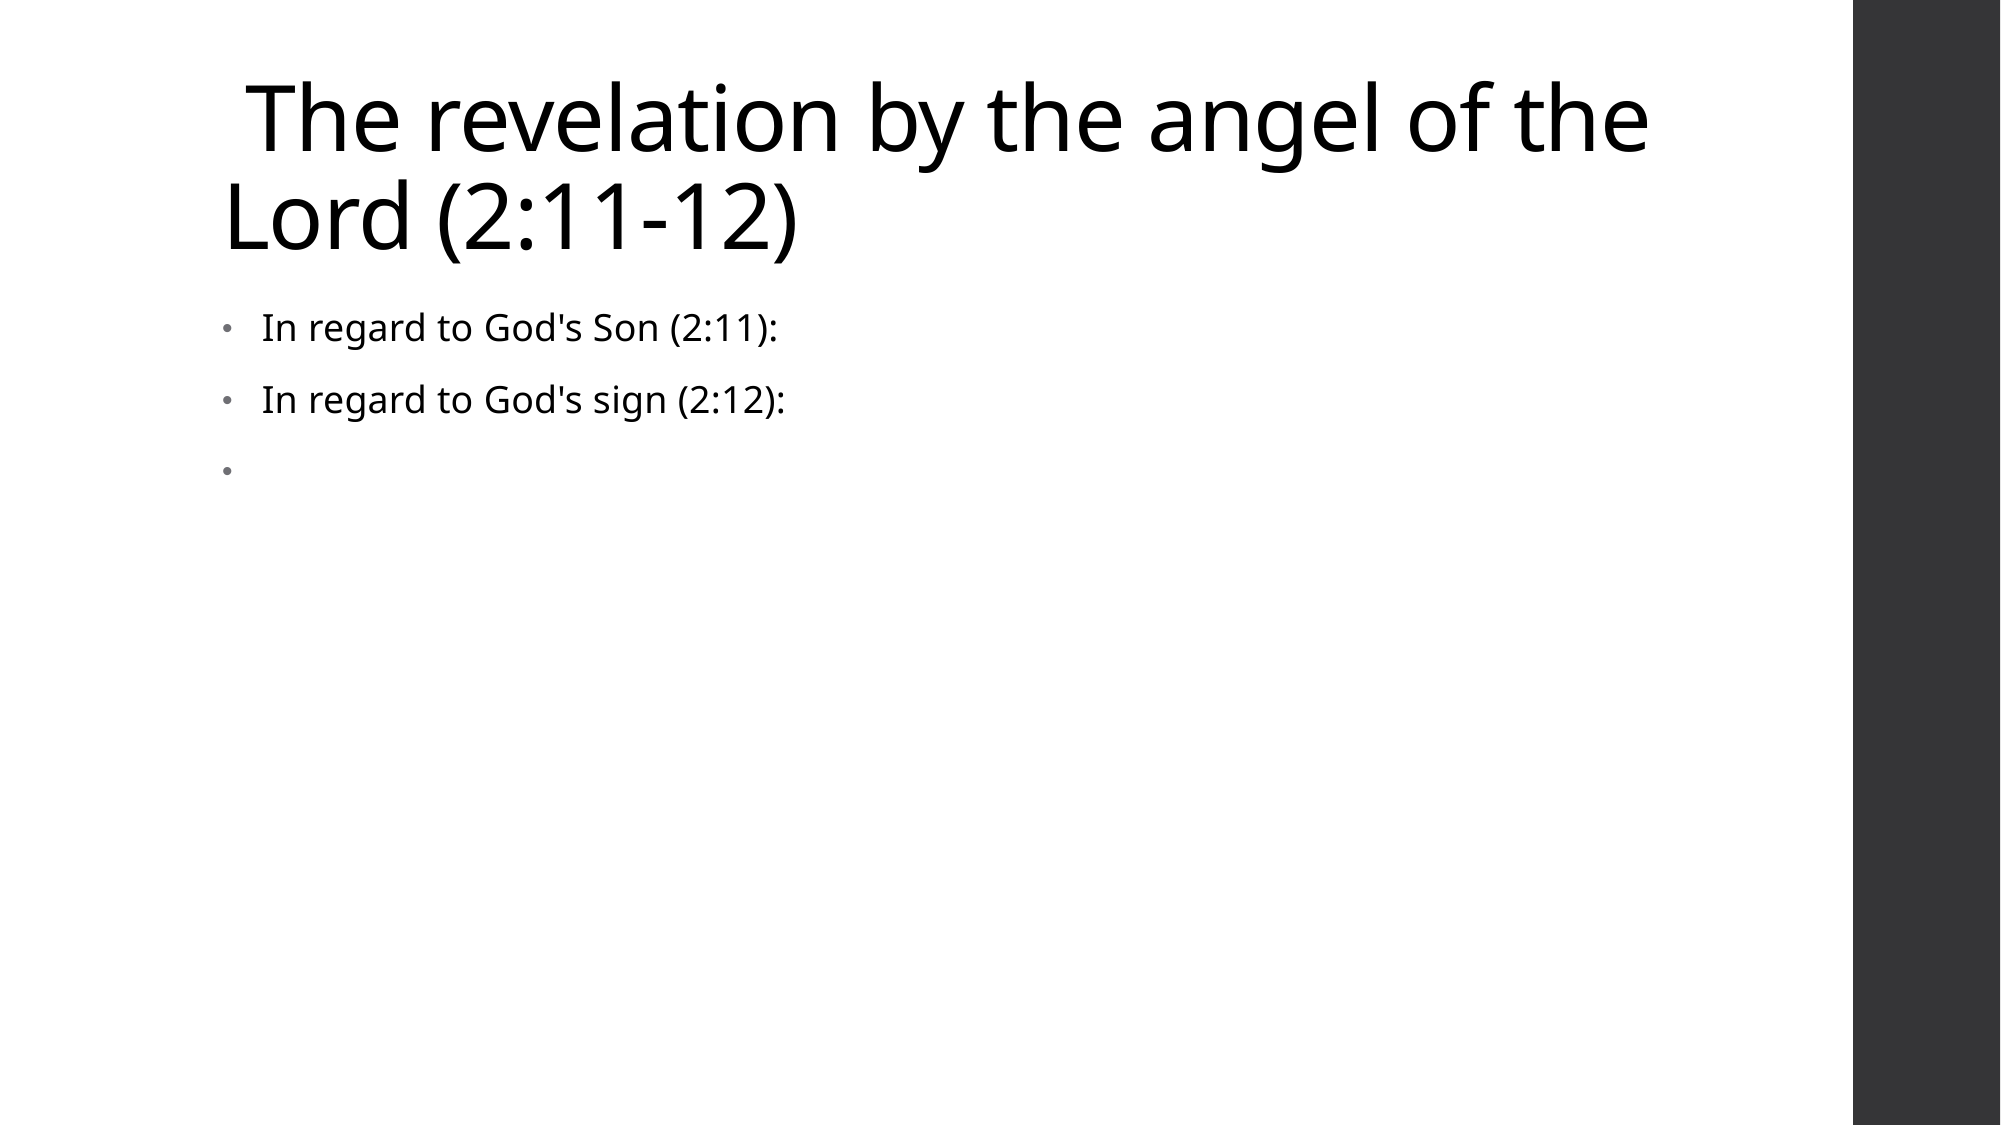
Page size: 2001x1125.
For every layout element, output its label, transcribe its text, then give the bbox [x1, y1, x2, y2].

list In regard to God's Son (2:11): In regard to God's sign (2:12): [206, 299, 1617, 1014]
title The revelation by the angel of the Lord (2:11-12) [206, 60, 1797, 278]
